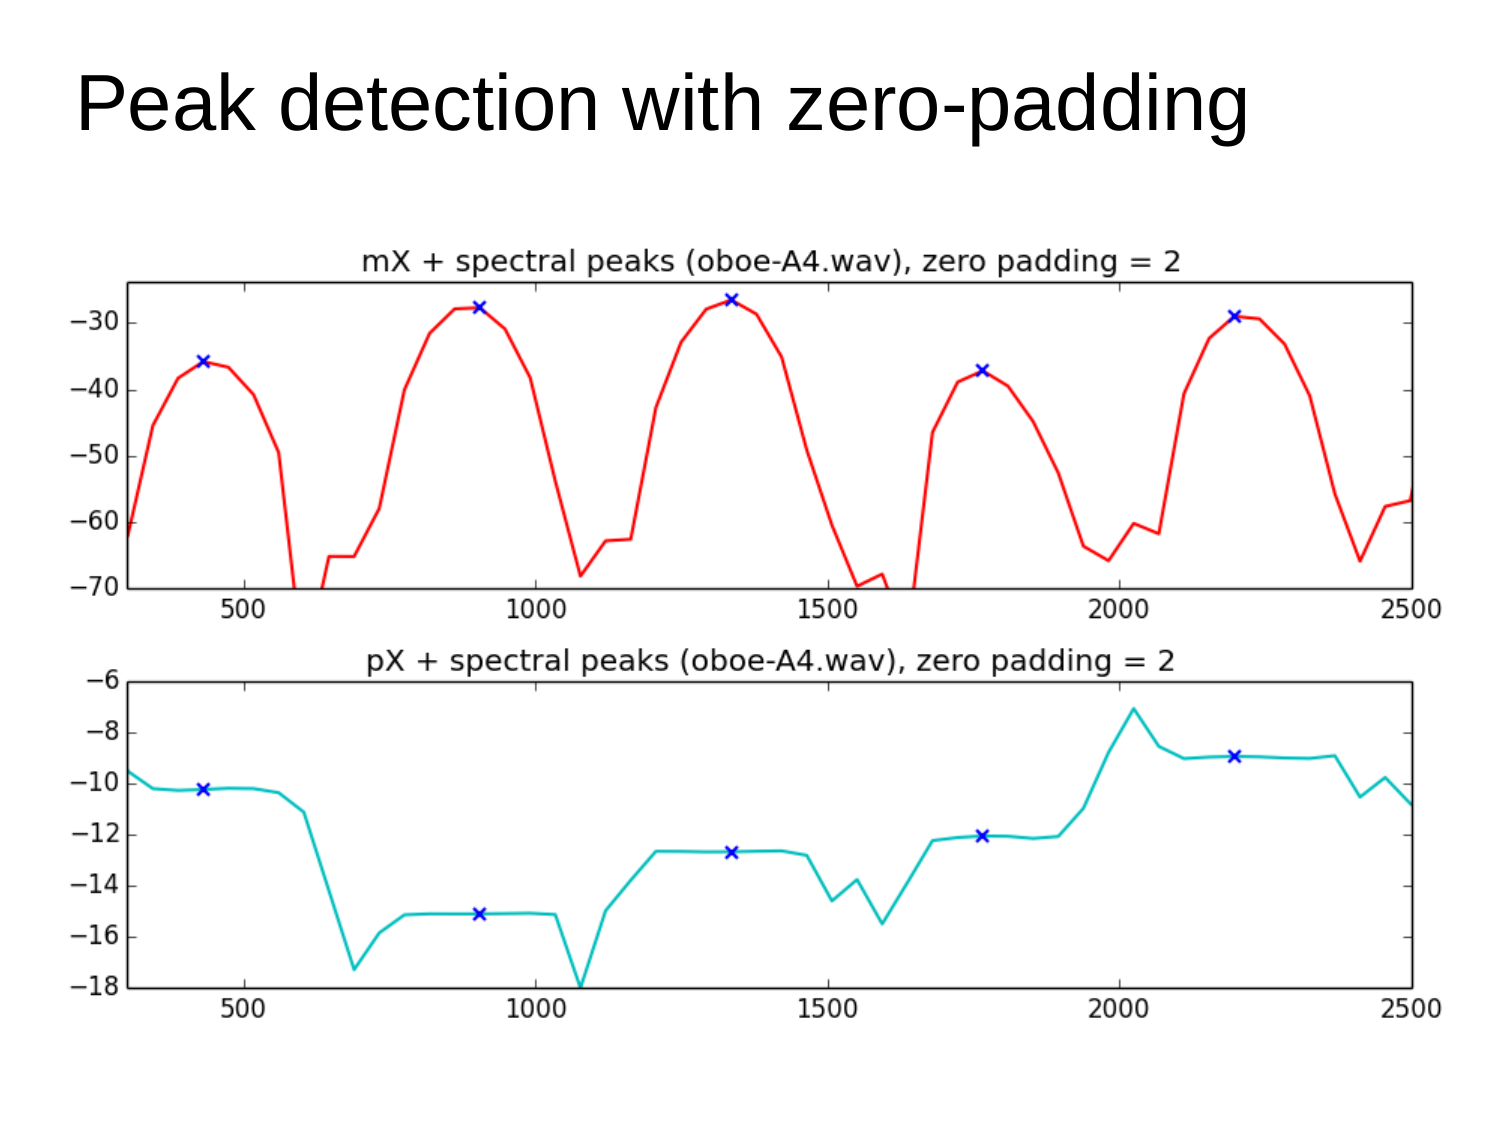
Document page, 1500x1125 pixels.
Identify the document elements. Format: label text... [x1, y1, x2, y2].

title Peak detection with zero-padding [75, 9, 1425, 198]
picture [43, 222, 1469, 1048]
